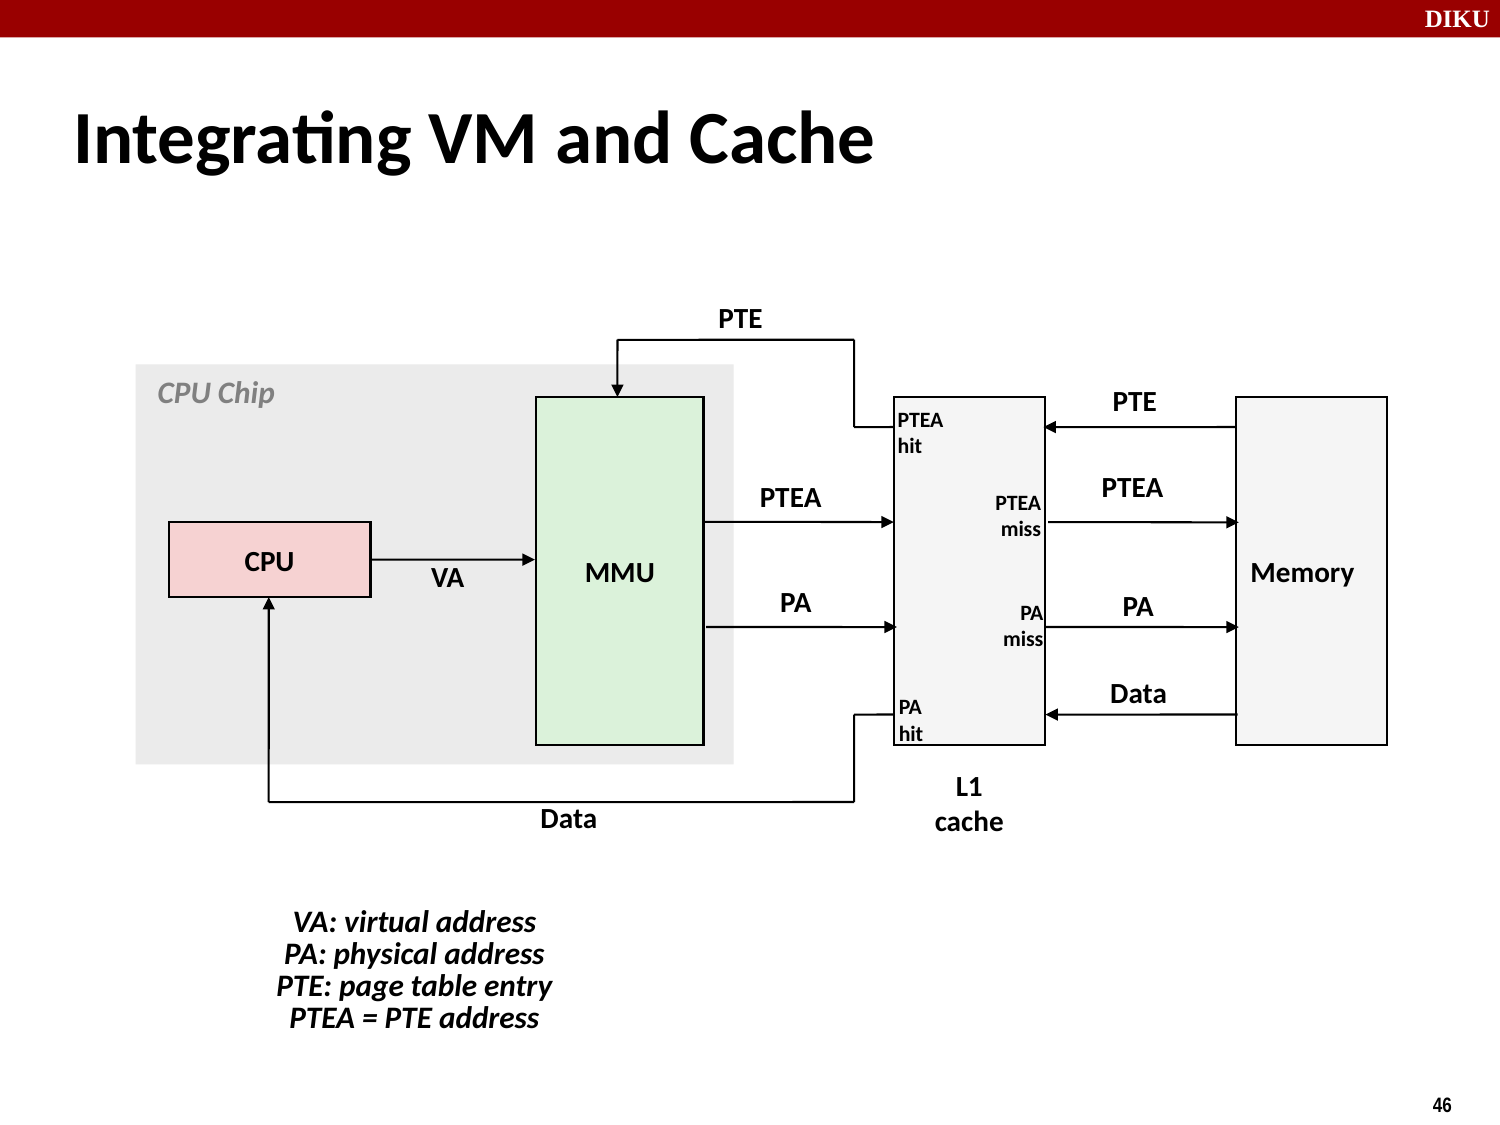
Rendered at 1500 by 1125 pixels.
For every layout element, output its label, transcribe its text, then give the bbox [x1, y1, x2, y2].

text_box PA [769, 629, 827, 633]
text_box Data [525, 789, 621, 845]
text_box PTE [703, 289, 784, 338]
text_box [893, 397, 1046, 745]
text_box [618, 364, 734, 520]
text_box PTEA hit [882, 394, 972, 470]
text_box CPU Chip [142, 364, 314, 425]
text_box PTE [1097, 371, 1178, 427]
text_box PA hit [884, 681, 946, 757]
text_box VA [420, 561, 480, 608]
text_box L1 cache [915, 754, 1024, 850]
text_box PTEA miss [973, 477, 1056, 552]
text_box CPU [168, 522, 371, 597]
text_box PTEA [749, 479, 841, 520]
text_box PA miss [982, 586, 1059, 662]
text_box Memory [1235, 397, 1388, 745]
text_box PA [1107, 577, 1174, 632]
text_box Integrating VM and Cache [58, 71, 1304, 197]
text_box [135, 364, 616, 765]
text_box [270, 523, 734, 765]
text_box MMU [535, 397, 704, 745]
text_box Data [1095, 664, 1190, 720]
text_box PTEA [1091, 469, 1183, 518]
text_box VA: virtual address PA: physical address PTE: page table entry PTEA = PTE address [184, 903, 645, 1045]
text_box PTEA [749, 523, 841, 528]
text_box PA [769, 584, 827, 625]
text_box PTE [703, 341, 784, 345]
